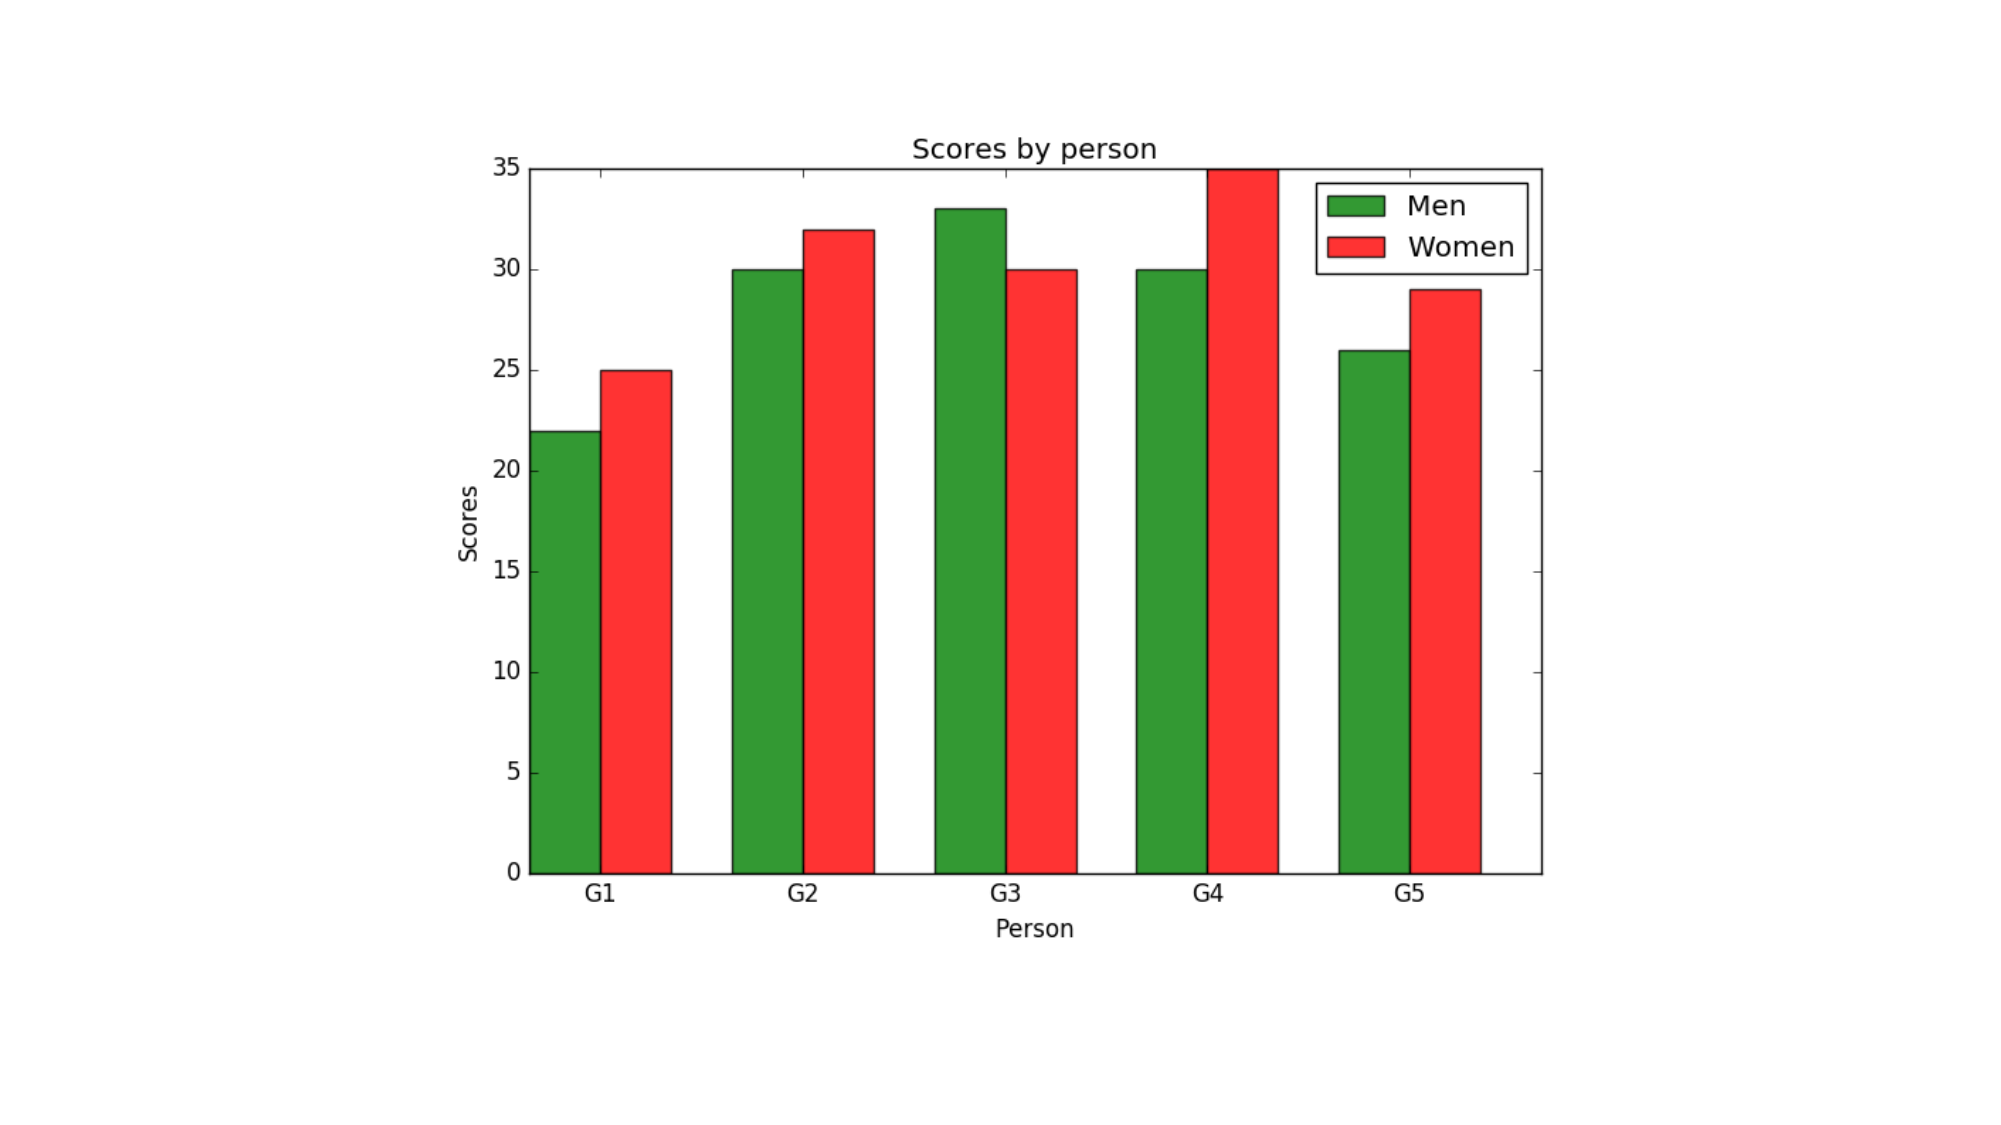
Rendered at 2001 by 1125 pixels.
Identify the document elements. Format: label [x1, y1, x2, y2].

picture [433, 112, 1567, 963]
